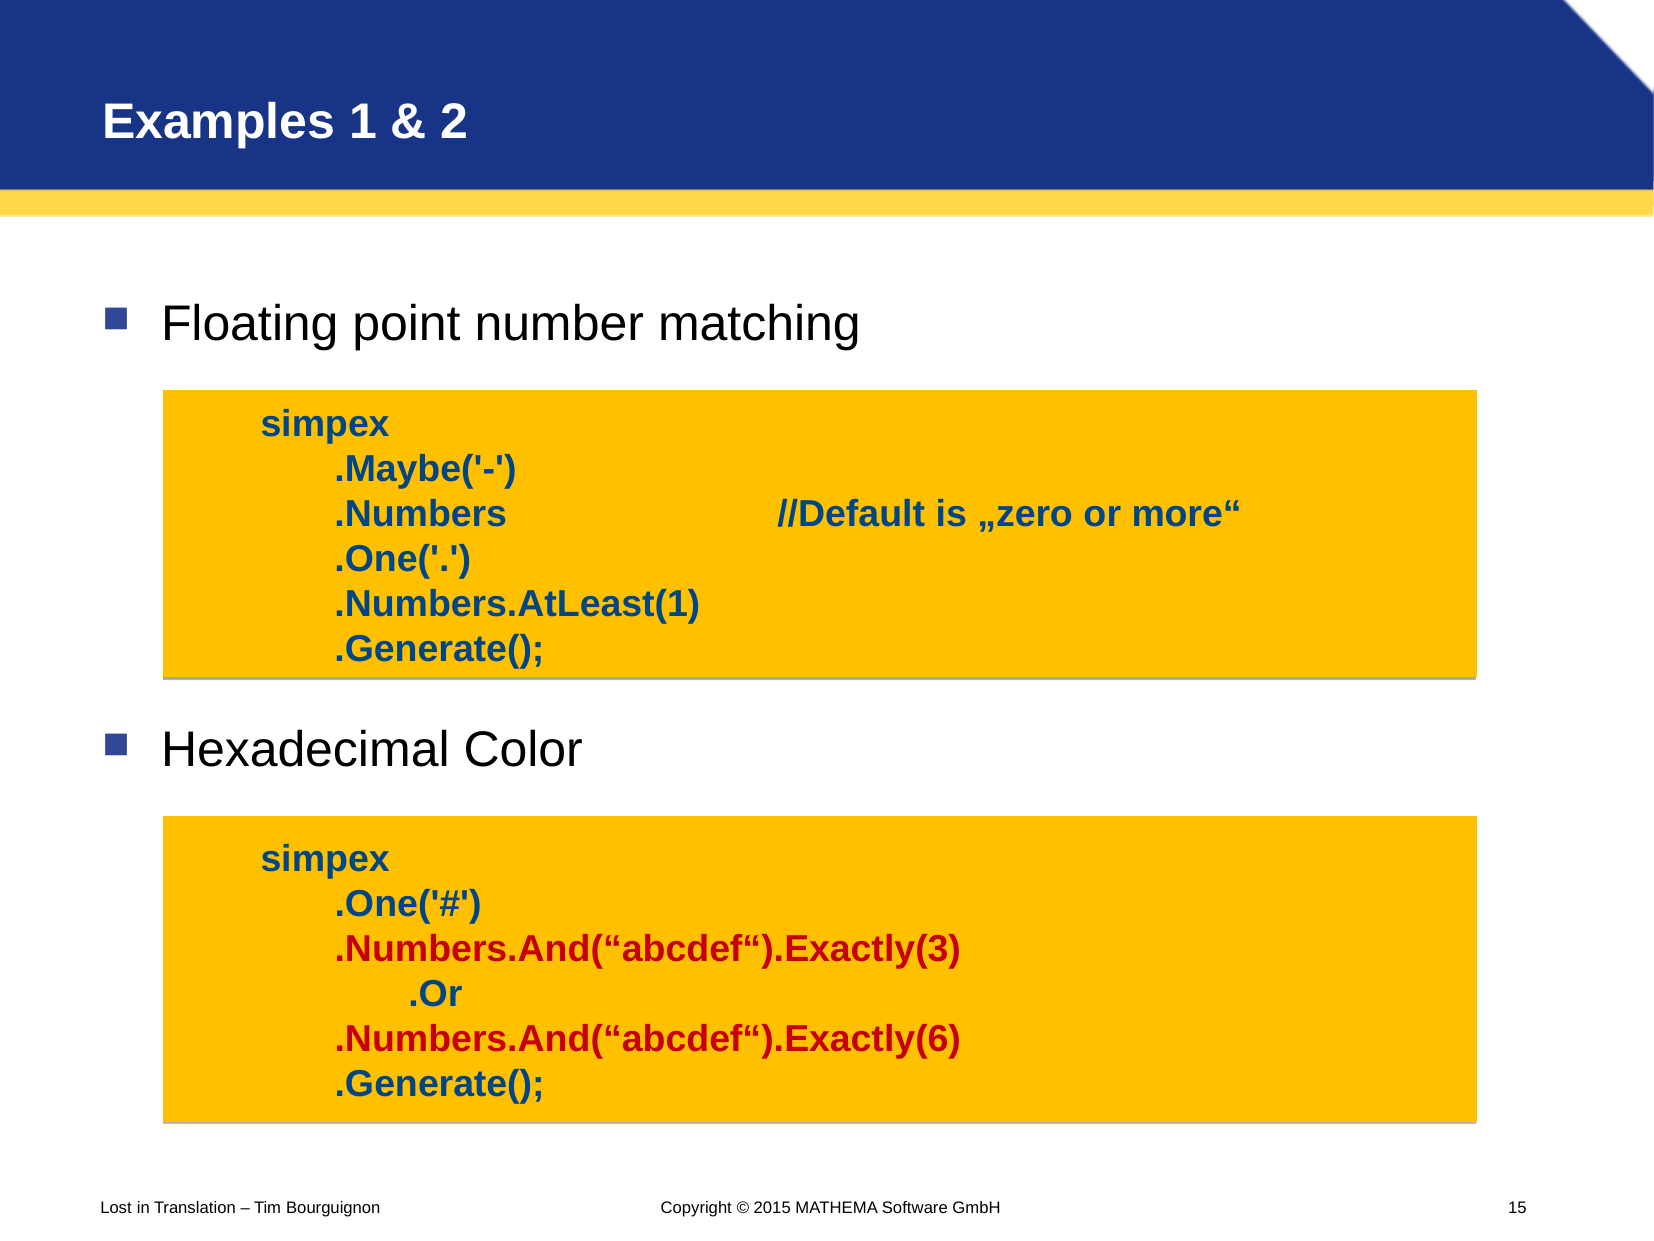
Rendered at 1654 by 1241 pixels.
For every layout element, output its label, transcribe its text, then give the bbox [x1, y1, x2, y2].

list Floating point number matching Hexadecimal Color [101, 295, 1528, 1139]
title Examples 1 & 2 [101, 75, 1173, 167]
text_box simpex .One('#') .Numbers.And(“abcdef“).Exactly(3) .Or .Numbers.And(“abcdef“).Exactly(6) .Generate(); [163, 816, 1477, 1122]
picture [0, 0, 1654, 1241]
text_box simpex .Maybe('-') .Numbers //Default is „zero or more“ .One('.') .Numbers.AtLeast(1) .Generate(); [163, 390, 1477, 677]
